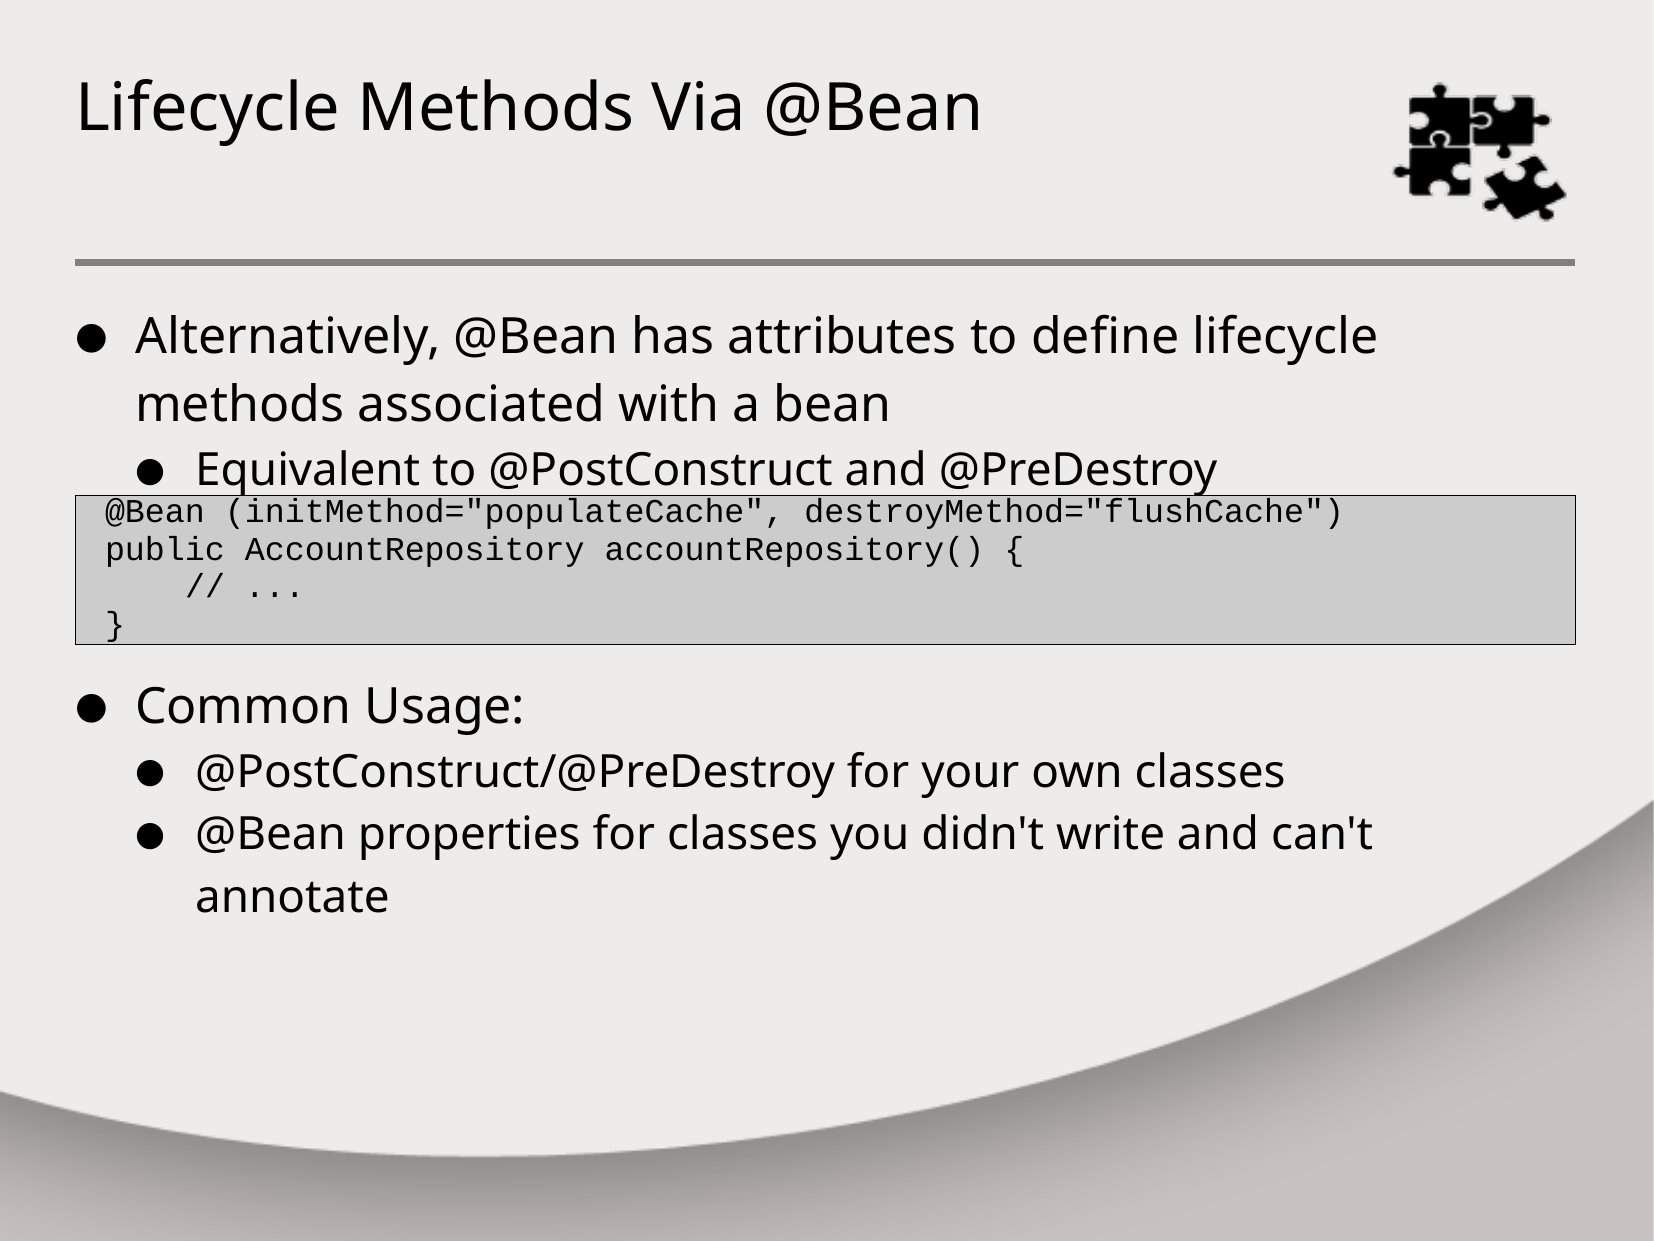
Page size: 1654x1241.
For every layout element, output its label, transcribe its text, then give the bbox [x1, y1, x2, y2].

list Alternatively, @Bean has attributes to define lifecycle methods associated with a bean Equivalent to @PostConstruct and @PreDestroy Common Usage: @PostConstruct/@PreDestroy for your own classes @Bean properties for classes you didn't write and can't annotate [75, 645, 1576, 1163]
picture [0, 0, 1654, 1241]
text_box @Bean (initMethod="populateCache", destroyMethod="flushCache") public AccountRepository accountRepository() { // ... } [75, 495, 1576, 645]
list Alternatively, @Bean has attributes to define lifecycle methods associated with a bean Equivalent to @PostConstruct and @PreDestroy Common Usage: @PostConstruct/@PreDestroy for your own classes @Bean properties for classes you didn't write and can't annotate [75, 300, 1576, 495]
title Lifecycle Methods Via @Bean [75, 75, 1387, 226]
